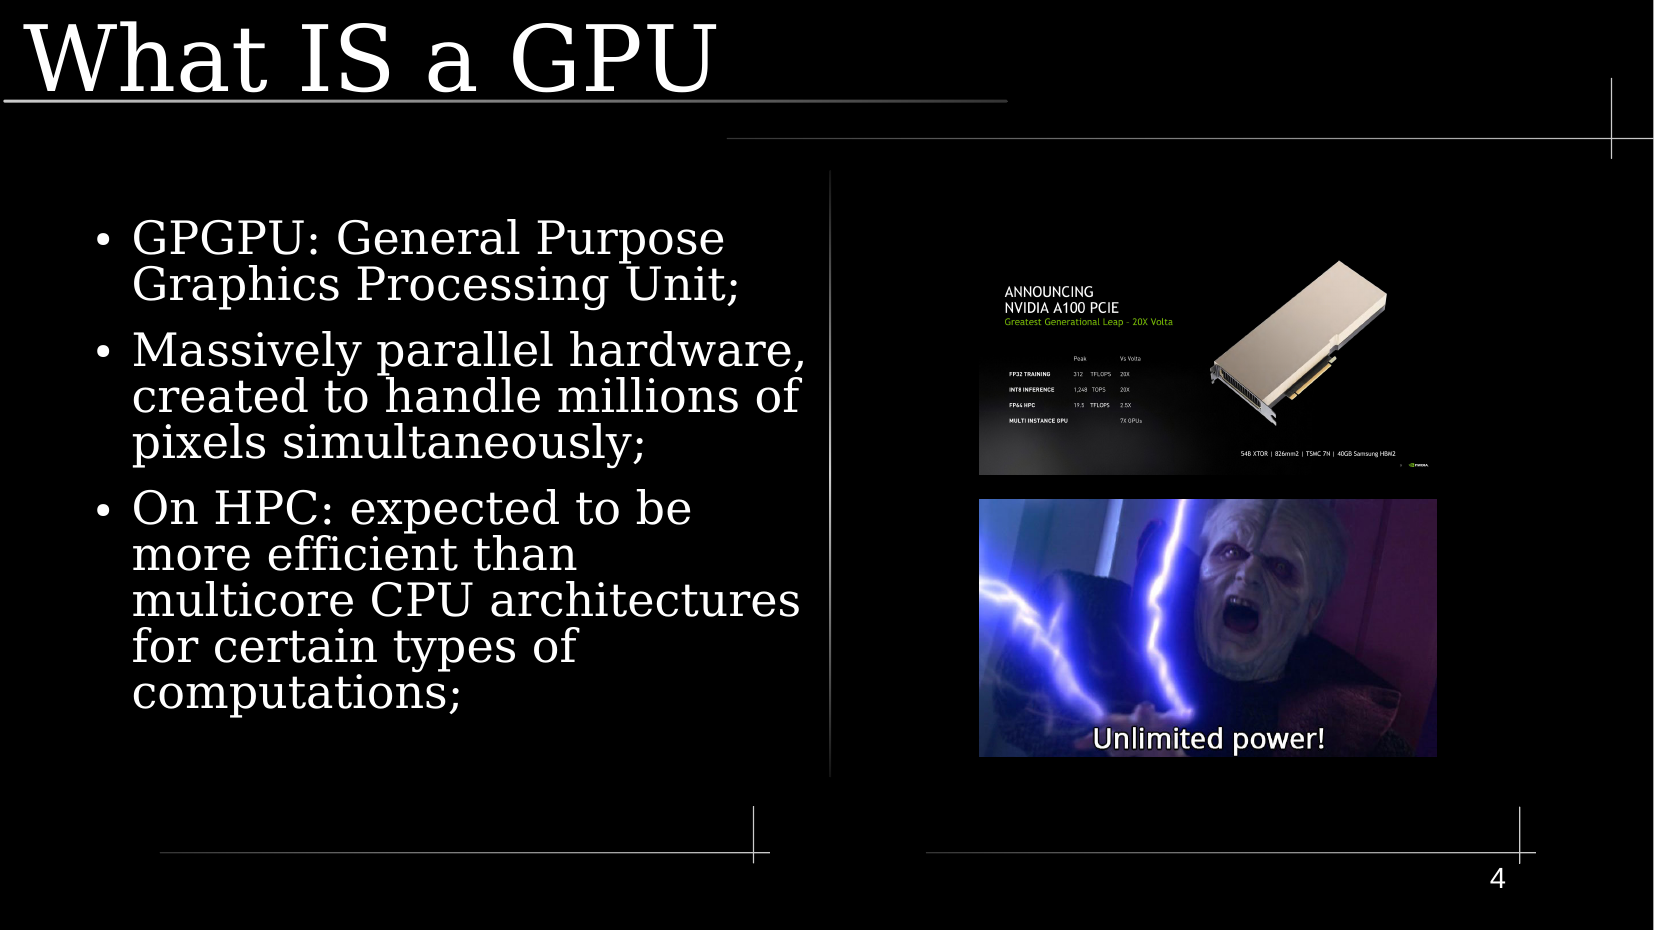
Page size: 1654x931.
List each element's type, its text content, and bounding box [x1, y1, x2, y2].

list GPGPU: General Purpose Graphics Processing Unit; Massively parallel hardware, created to handle millions of pixels simultaneously; On HPC: expected to be more efficient than multicore CPU architectures for certain types of computations; [82, 217, 809, 758]
title What IS a GPU [23, 11, 1589, 119]
picture [979, 217, 1437, 475]
picture [979, 499, 1437, 757]
